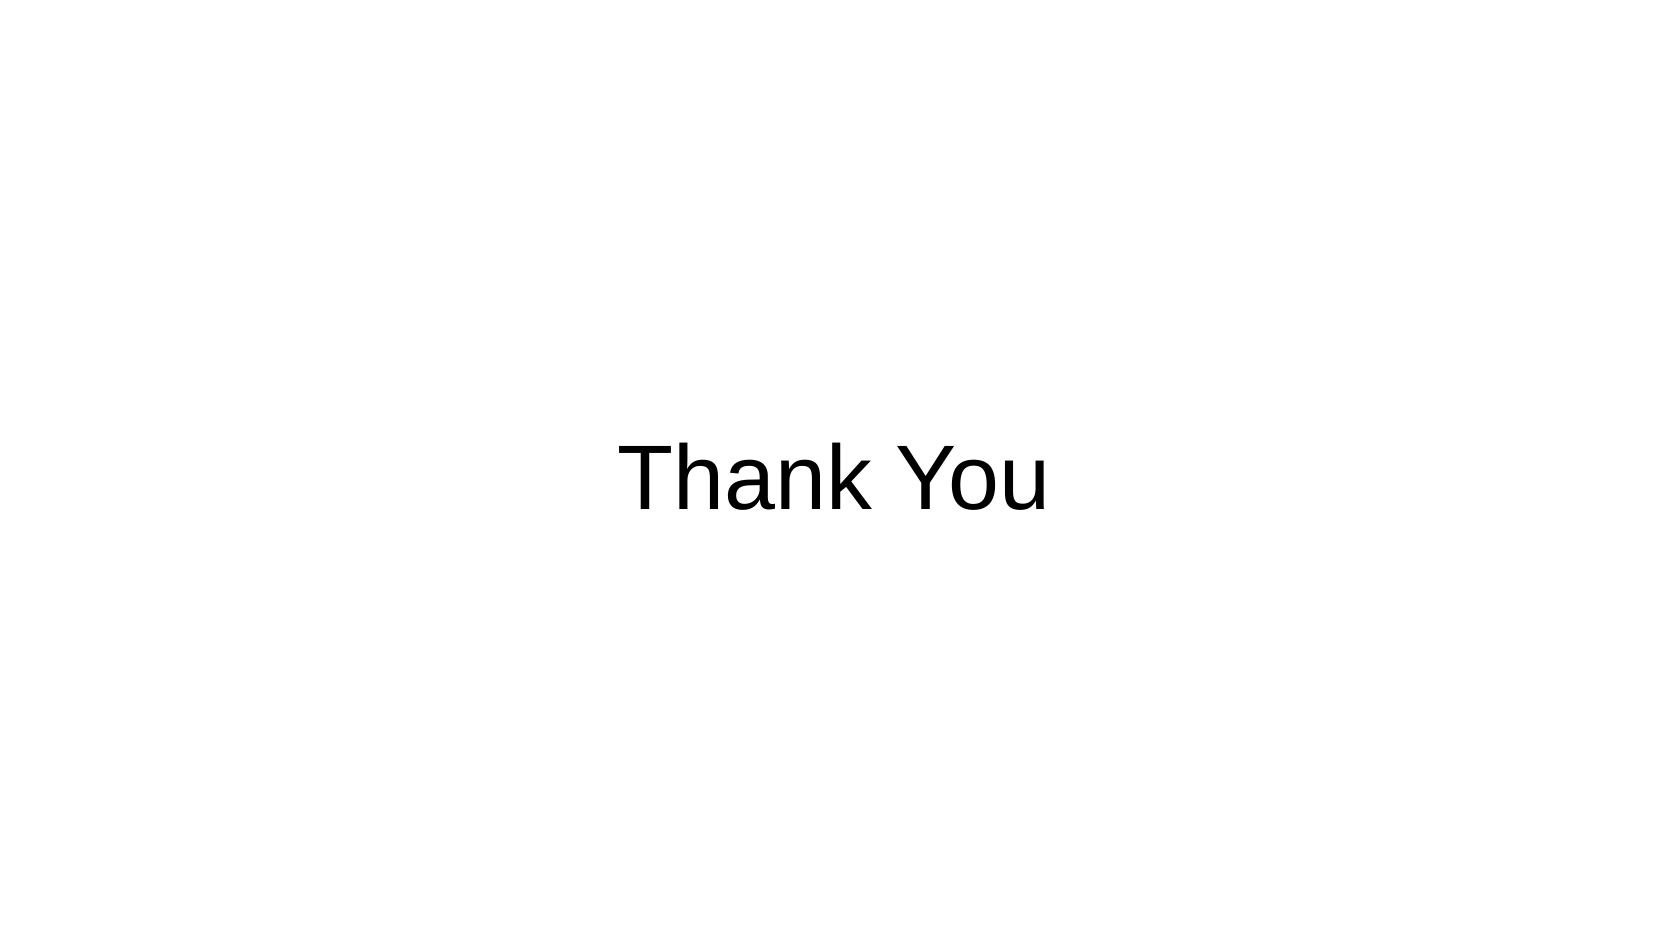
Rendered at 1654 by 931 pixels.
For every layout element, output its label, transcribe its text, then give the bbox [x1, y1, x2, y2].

title Thank You [90, 399, 1579, 556]
